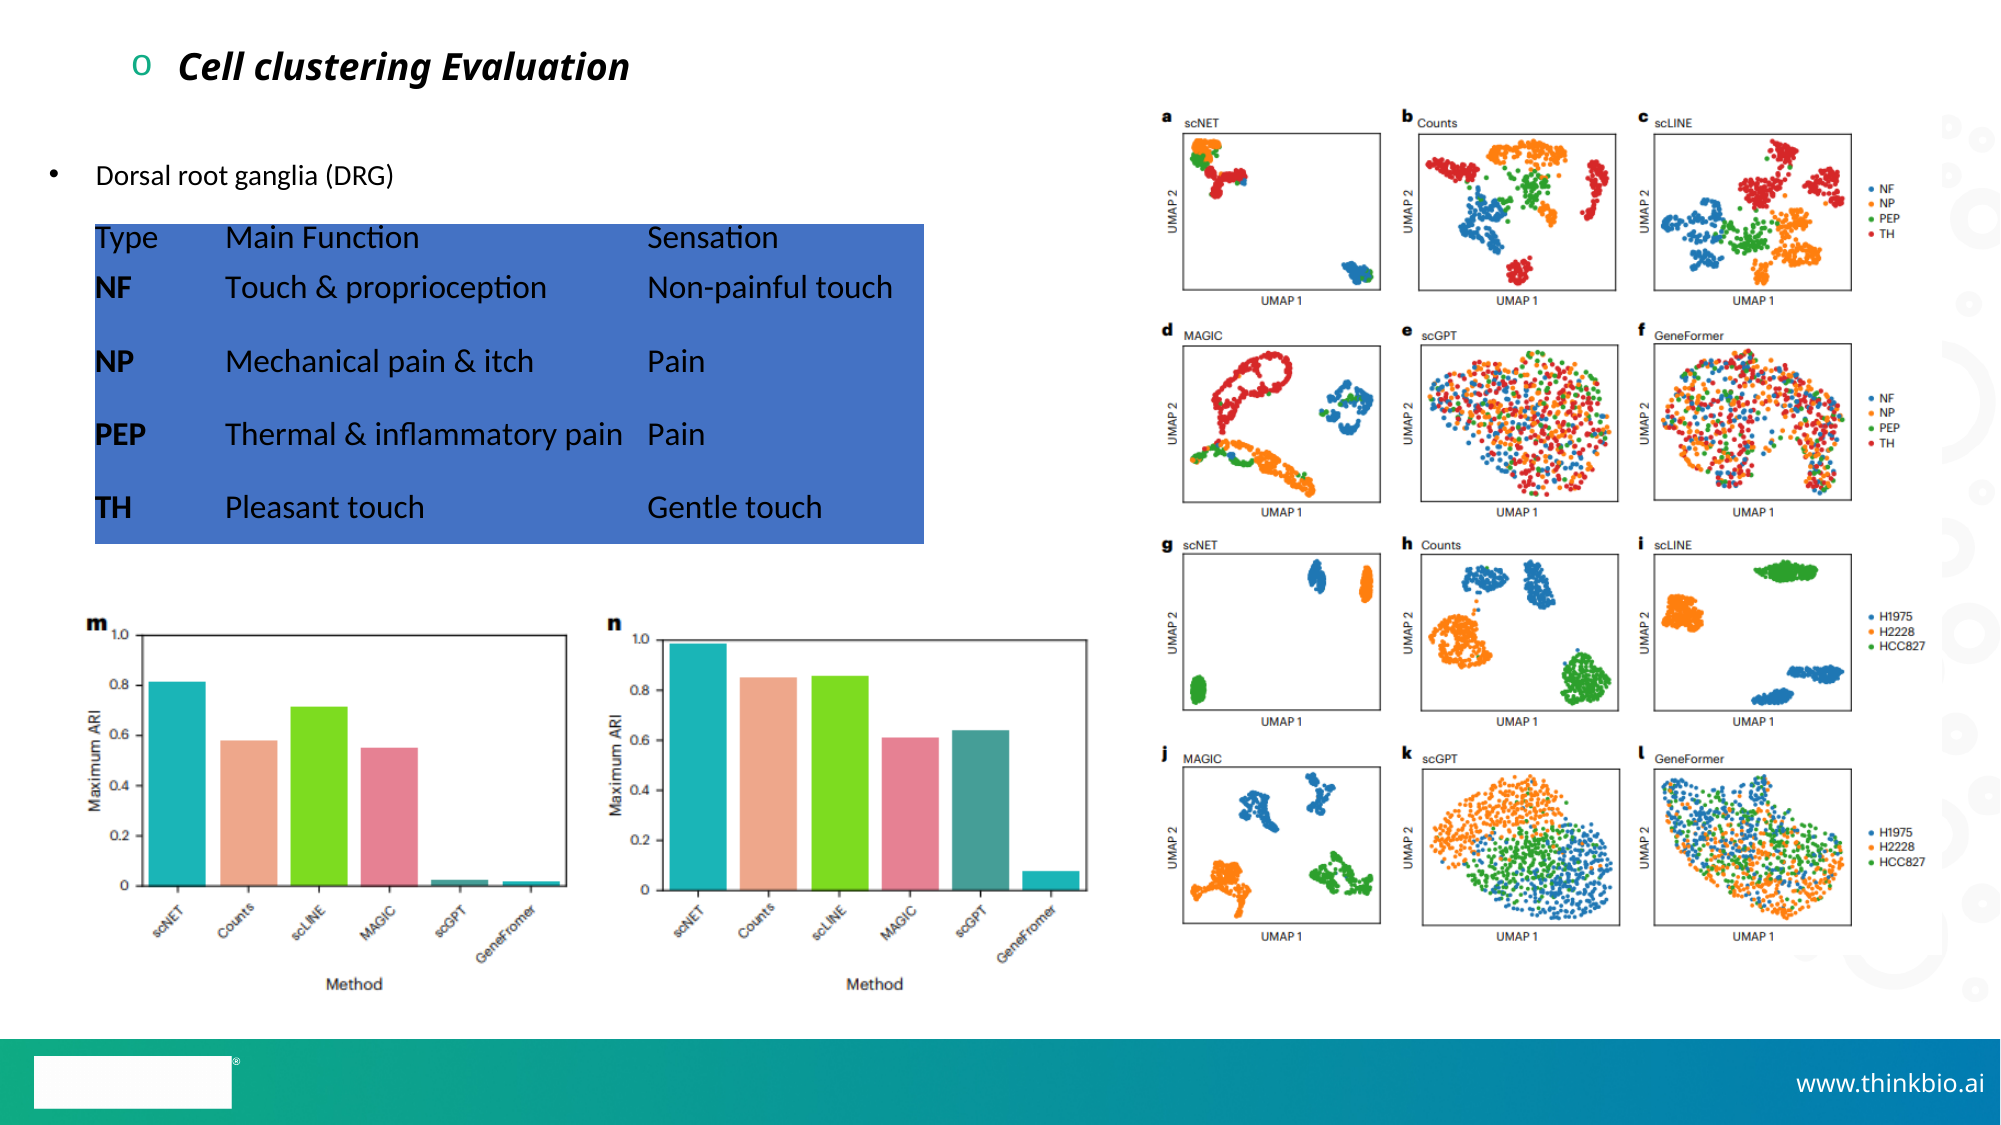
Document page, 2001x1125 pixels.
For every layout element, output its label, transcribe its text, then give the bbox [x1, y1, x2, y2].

table_cell Mechanical pain & itch [225, 347, 648, 420]
picture [42, 591, 1125, 996]
table_cell TH [95, 494, 225, 544]
table_cell Pain [648, 347, 924, 420]
text_box Cell clustering Evaluation [0, 12, 966, 90]
table_cell Thermal & inflammatory pain [225, 420, 648, 494]
table_header Main Function [225, 224, 648, 274]
table_cell NP [95, 347, 225, 420]
text_box Dorsal root ganglia (DRG) [33, 148, 503, 200]
table_cell Pain [648, 420, 924, 494]
picture [1133, 89, 1942, 956]
table_header Sensation [648, 224, 924, 274]
table_cell Non-painful touch [648, 274, 924, 347]
table_cell Pleasant touch [225, 494, 648, 544]
table_cell NF [95, 274, 225, 347]
table_header Type [95, 224, 225, 274]
table_cell Touch & proprioception [225, 274, 648, 347]
table_cell Gentle touch [648, 494, 924, 544]
table_cell PEP [95, 420, 225, 494]
